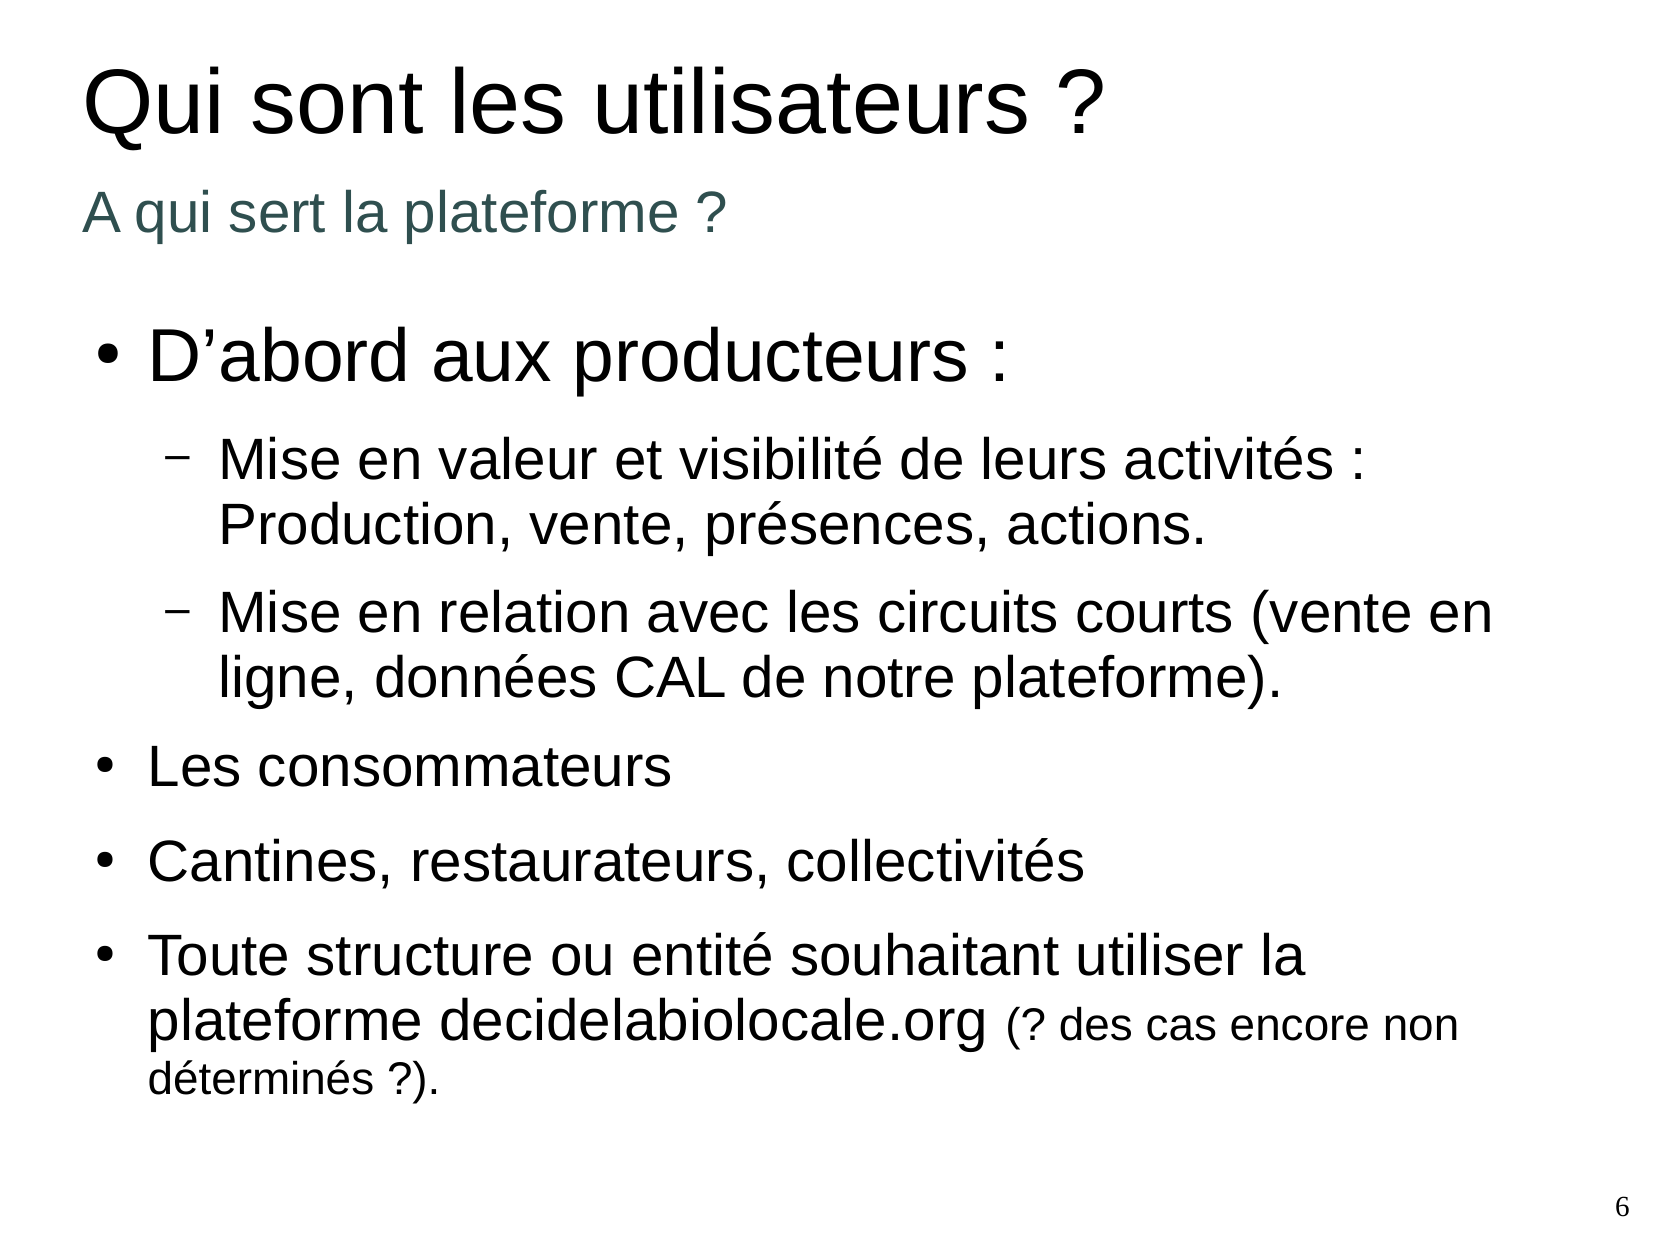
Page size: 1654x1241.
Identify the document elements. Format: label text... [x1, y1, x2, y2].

list D’abord aux producteurs : Mise en valeur et visibilité de leurs activités : Production, vente, présences, actions. Mise en relation avec les circuits courts (vente en ligne, données CAL de notre plateforme). Les consommateurs Cantines, restaurateurs, collectivités Toute structure ou entité souhaitant utiliser la plateforme decidelabiolocale.org (? des cas encore non déterminés ?). [76, 312, 1565, 1110]
title A qui sert la plateforme ? [82, 165, 1571, 260]
title Qui sont les utilisateurs ? [82, 49, 1571, 154]
